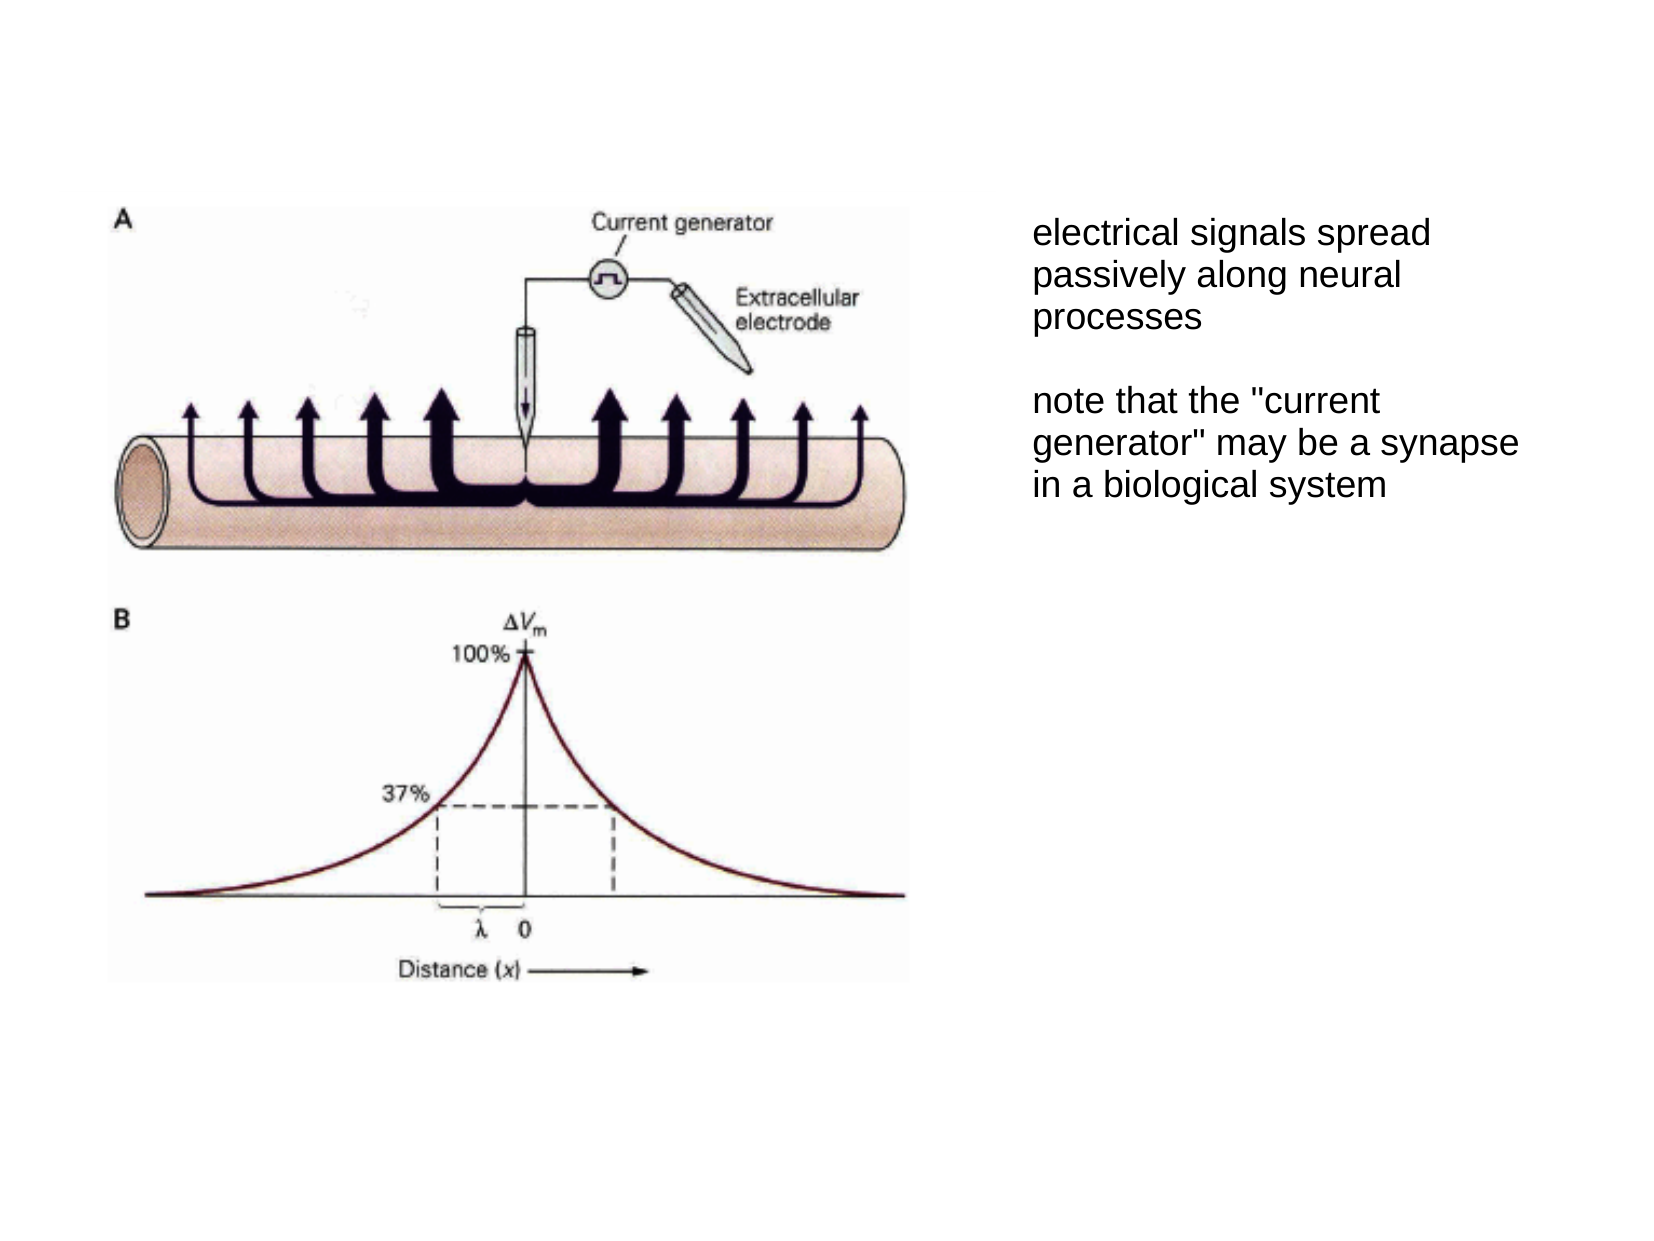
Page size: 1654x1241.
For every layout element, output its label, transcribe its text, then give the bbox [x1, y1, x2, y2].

text_box electrical signals spread passively along neural processes note that the "current generator" may be a synapse in a biological system [1017, 204, 1555, 514]
picture [59, 190, 996, 993]
